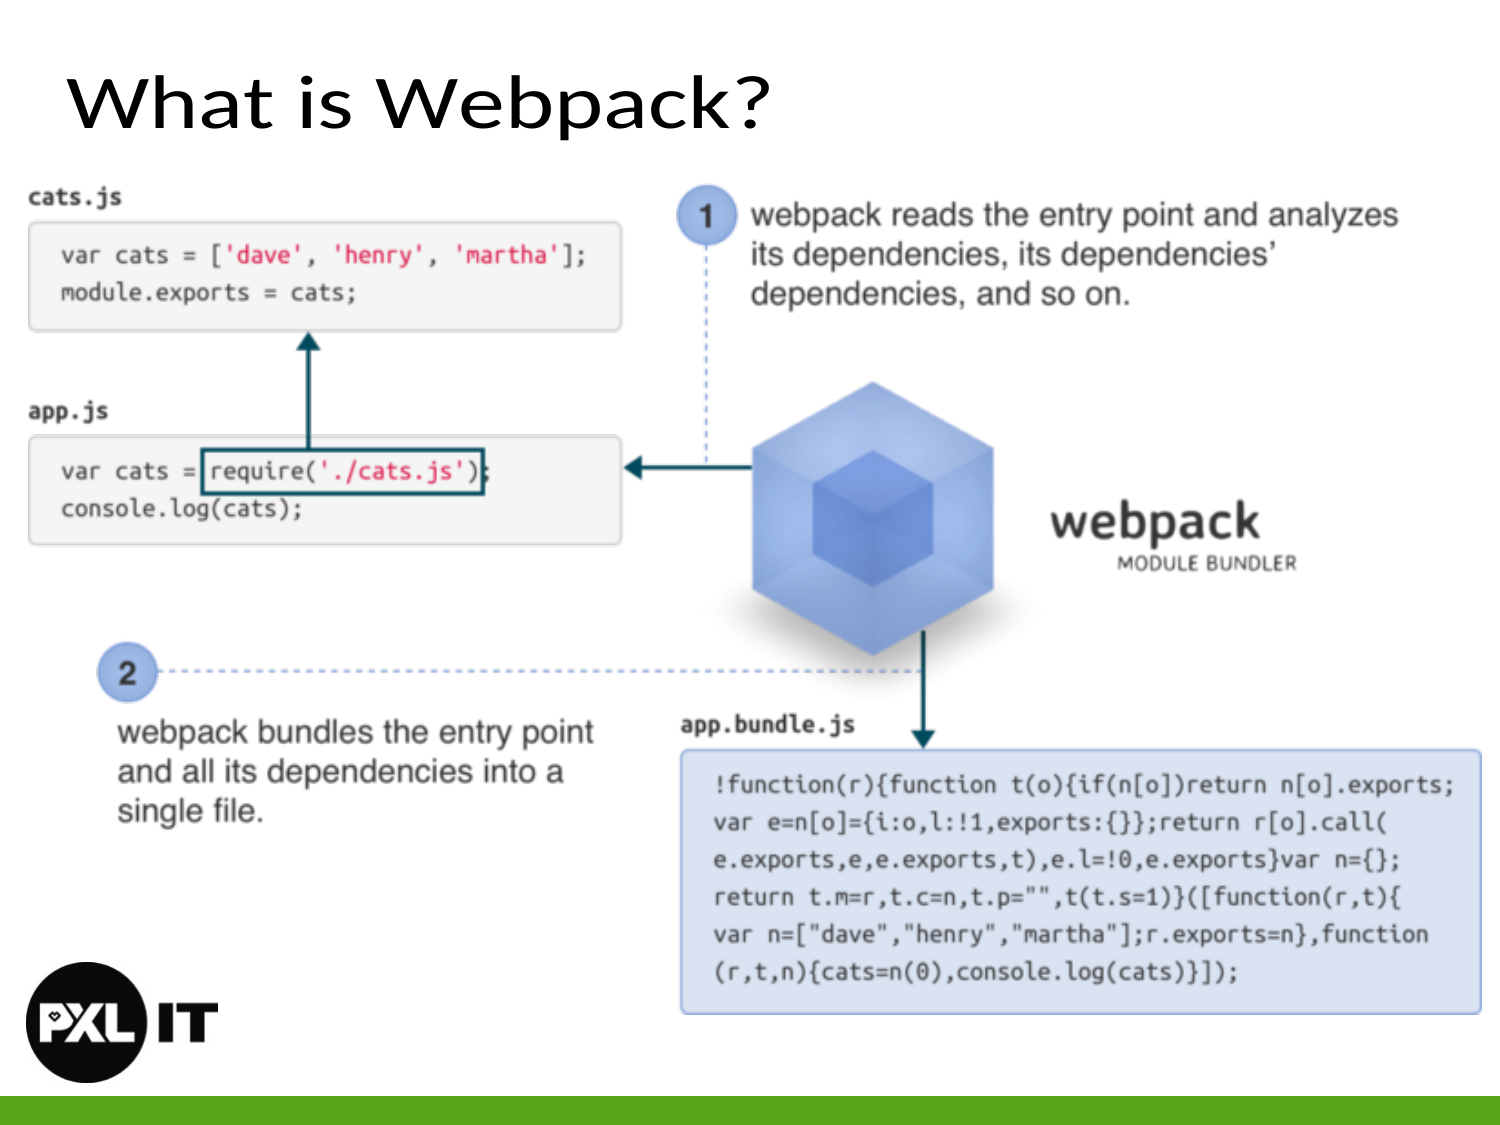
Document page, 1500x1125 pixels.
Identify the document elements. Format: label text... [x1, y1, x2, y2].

picture [26, 182, 1482, 1083]
text_box What is Webpack? [51, 45, 790, 152]
